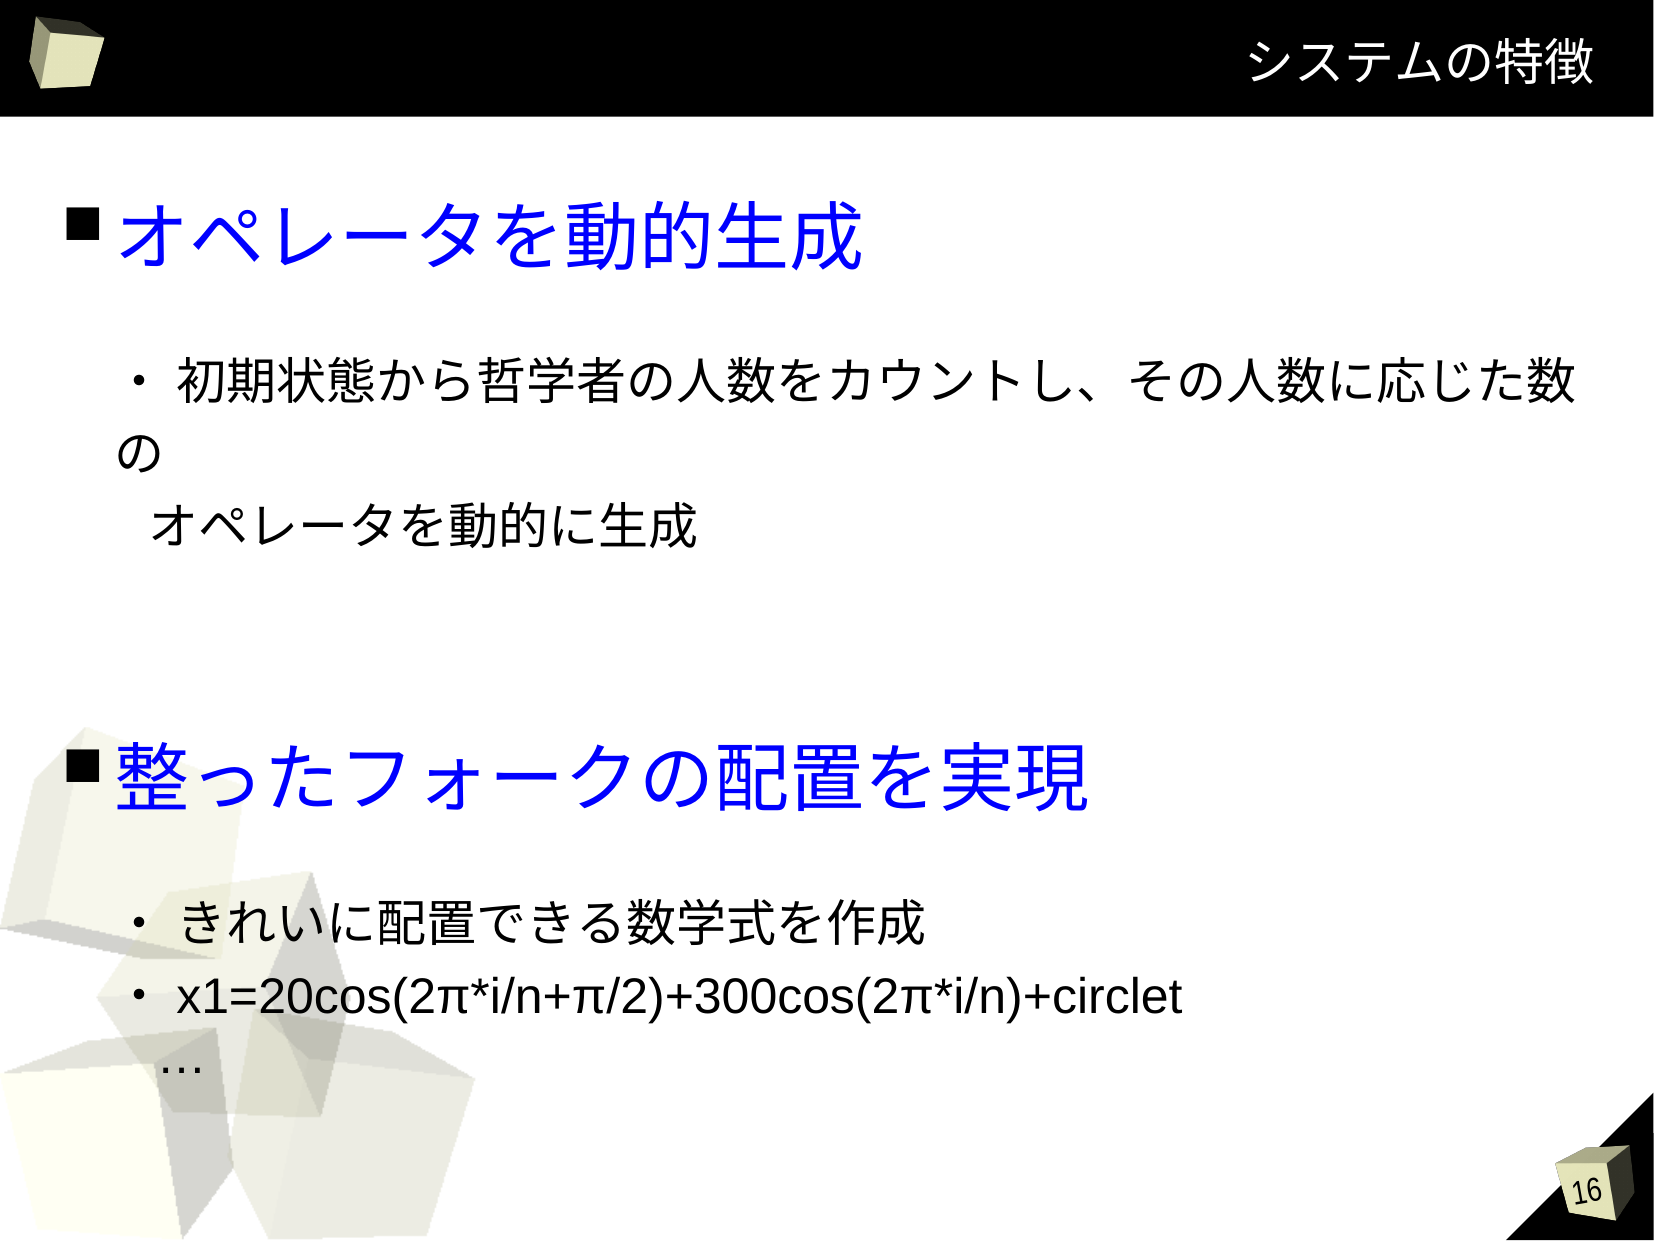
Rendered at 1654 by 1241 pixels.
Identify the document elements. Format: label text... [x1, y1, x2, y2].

title システムの特徴 [118, 0, 1595, 119]
list オペレータを動的生成 ・ 初期状態から哲学者の人数をカウントし、その人数に応じた数の オペレータを動的に生成 [44, 177, 1611, 672]
picture [0, 726, 477, 1241]
list 整ったフォークの配置を実現 ・ きれいに配置できる数学式を作成 ・ x1=20cos(2π*i/n+π/2)+300cos(2π*i/n)+circlet … [44, 718, 1611, 1214]
